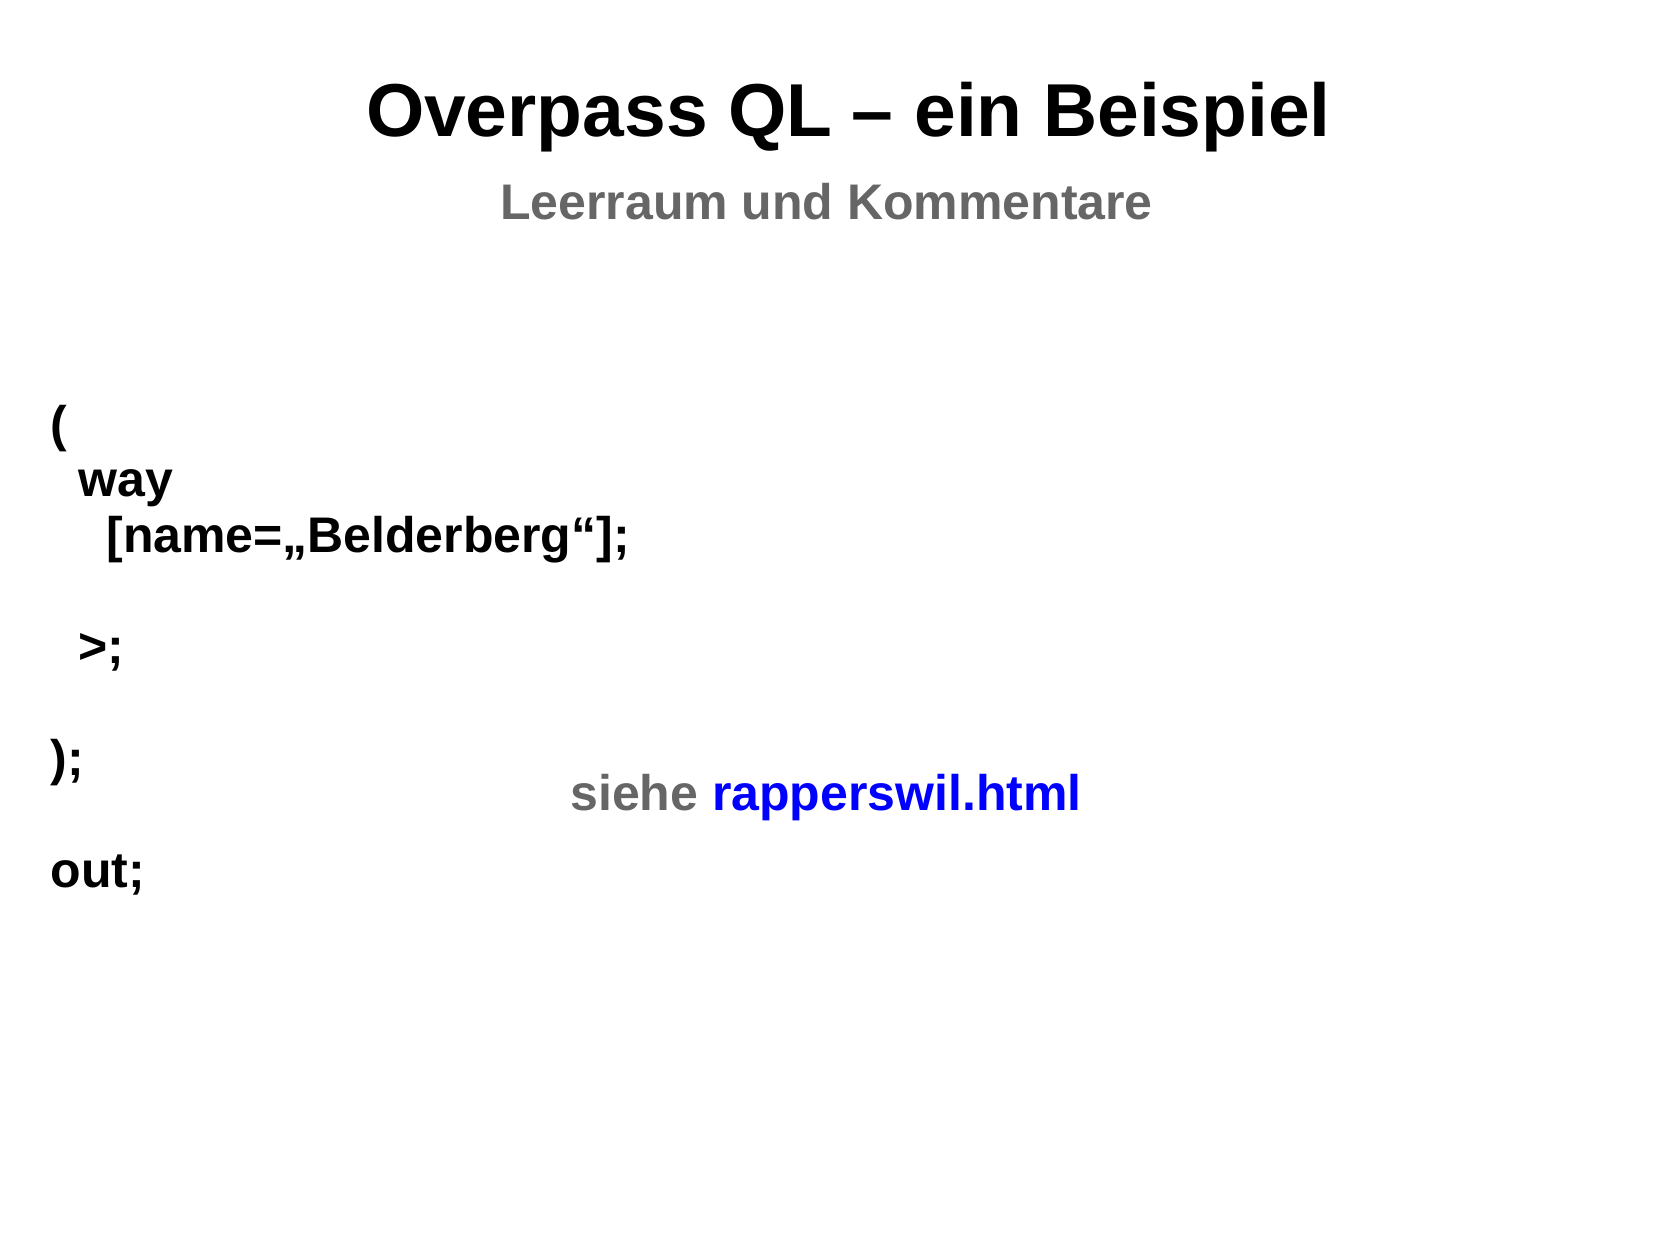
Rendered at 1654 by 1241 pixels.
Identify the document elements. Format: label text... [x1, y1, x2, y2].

text_box ( way [name=„Belderberg“]; >; ); out; [35, 388, 646, 905]
text_box Leerraum und Kommentare [485, 167, 1168, 238]
text_box Overpass QL – ein Beispiel [351, 61, 1346, 160]
text_box siehe rapperswil.html [555, 757, 1098, 829]
